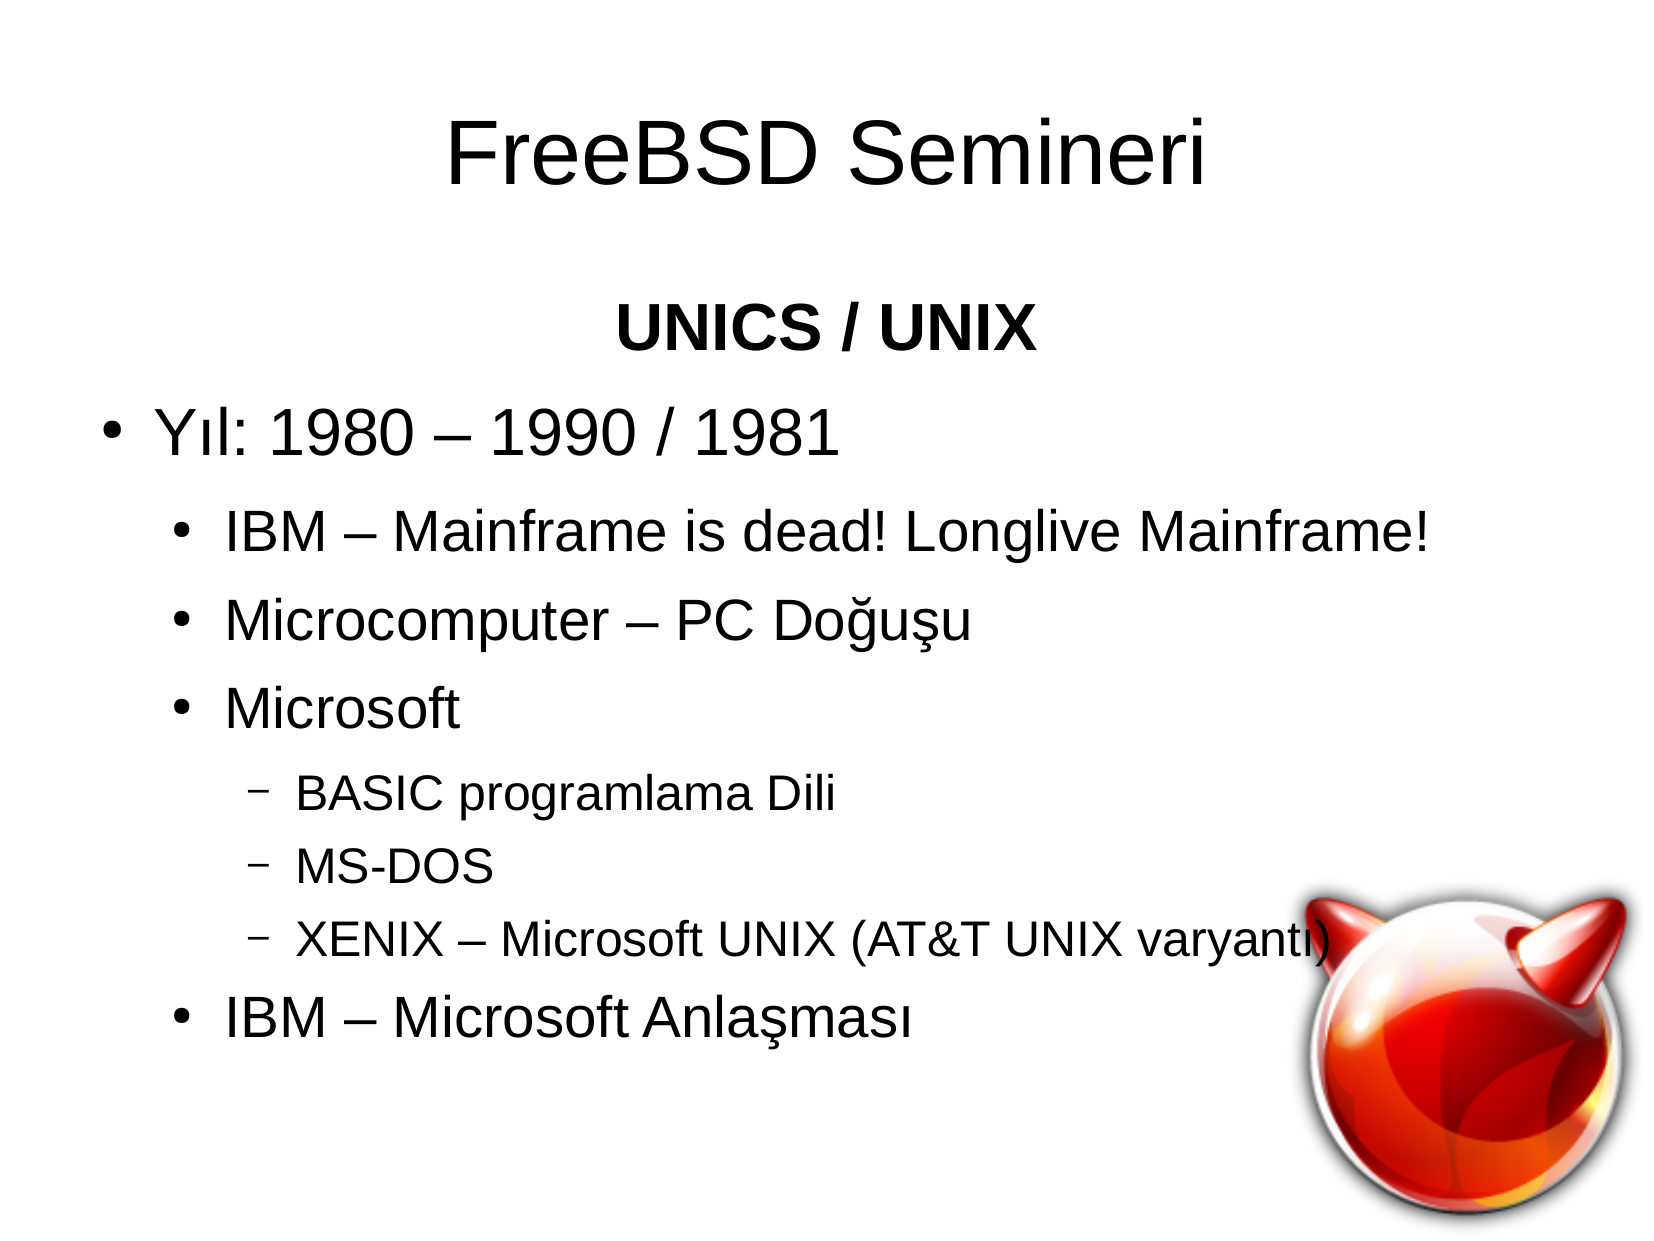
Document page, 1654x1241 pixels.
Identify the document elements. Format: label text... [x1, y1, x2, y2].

list UNICS / UNIX Yıl: 1980 – 1990 / 1981 IBM – Mainframe is dead! Longlive Mainframe! Microcomputer – PC Doğuşu Microsoft BASIC programlama Dili MS-DOS XENIX – Microsoft UNIX (AT&T UNIX varyantı) IBM – Microsoft Anlaşması [82, 290, 1571, 1109]
title FreeBSD Semineri [82, 49, 1571, 257]
picture [1282, 875, 1654, 1241]
